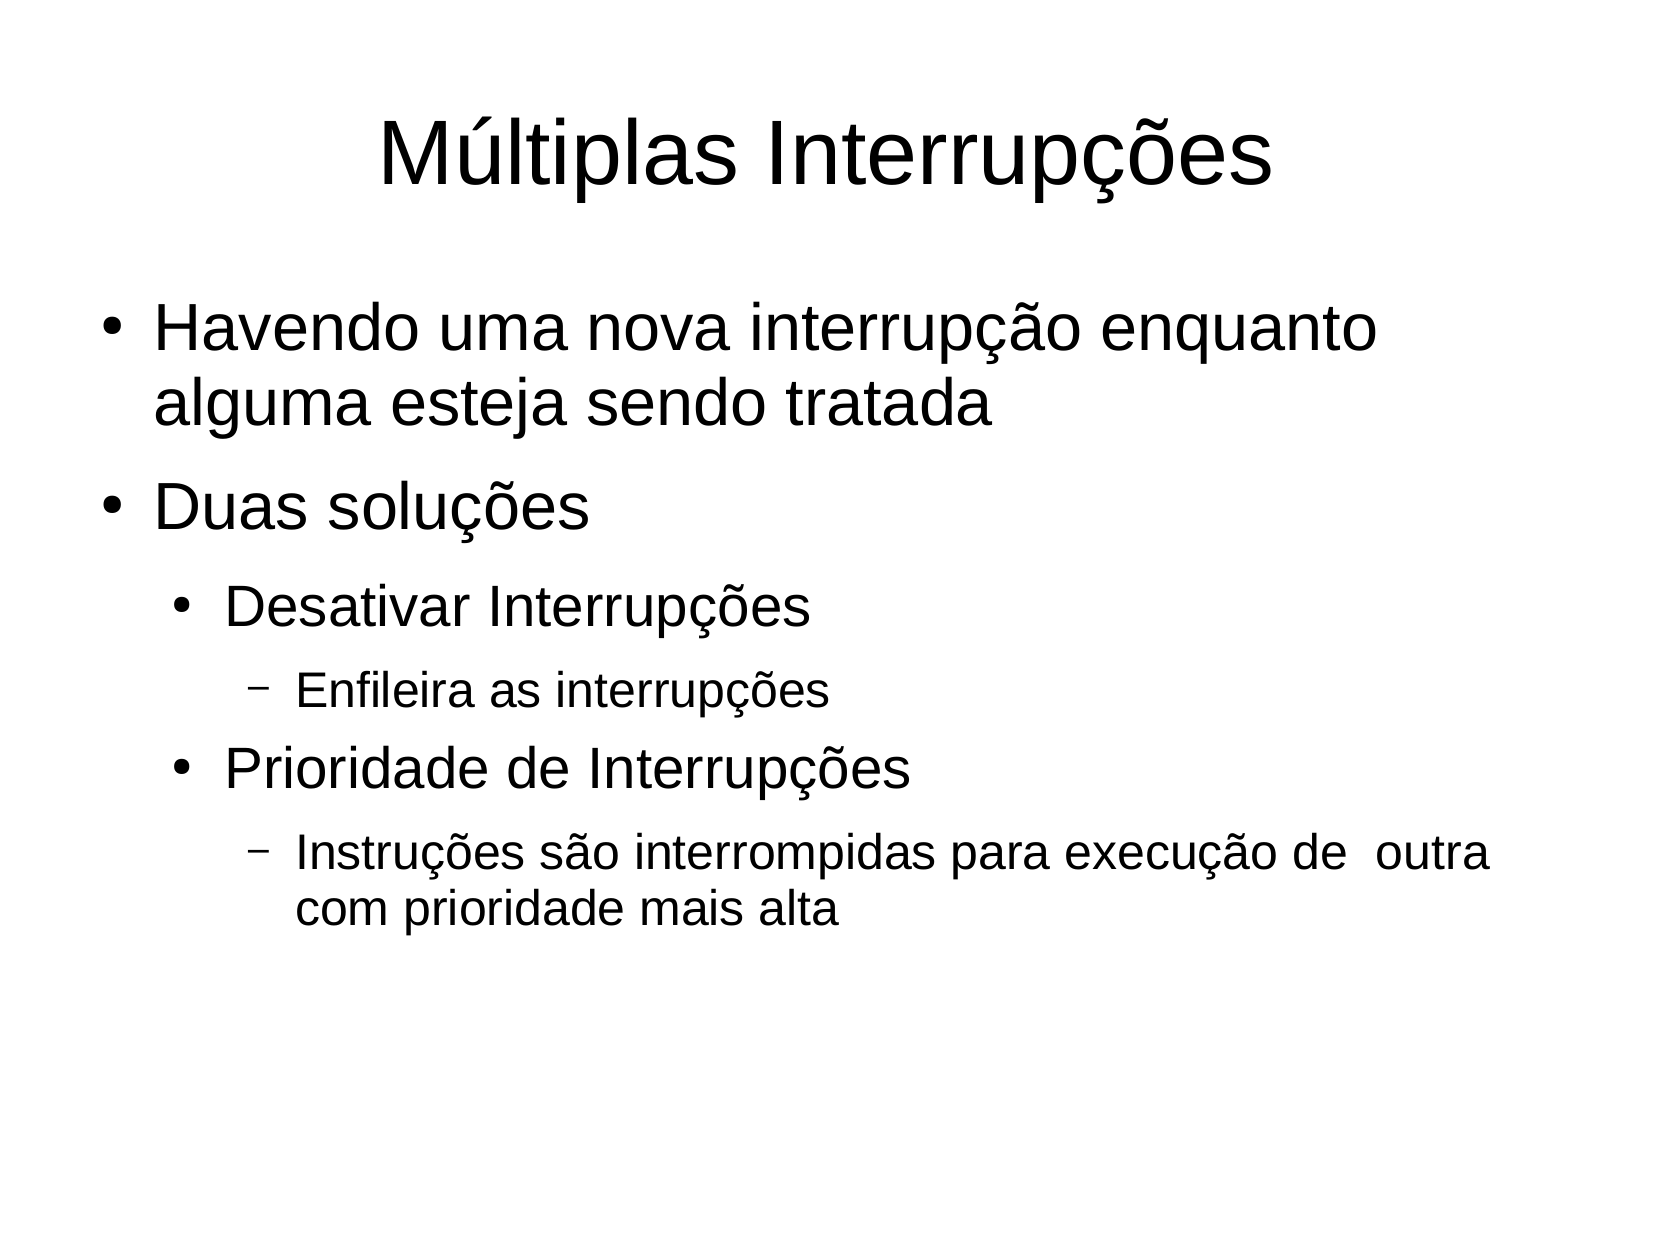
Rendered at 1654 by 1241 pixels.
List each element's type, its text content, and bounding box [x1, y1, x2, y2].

title Múltiplas Interrupções [82, 49, 1571, 257]
list Havendo uma nova interrupção enquanto alguma esteja sendo tratada Duas soluções Desativar Interrupções Enfileira as interrupções Prioridade de Interrupções Instruções são interrompidas para execução de outra com prioridade mais alta [82, 290, 1571, 1010]
